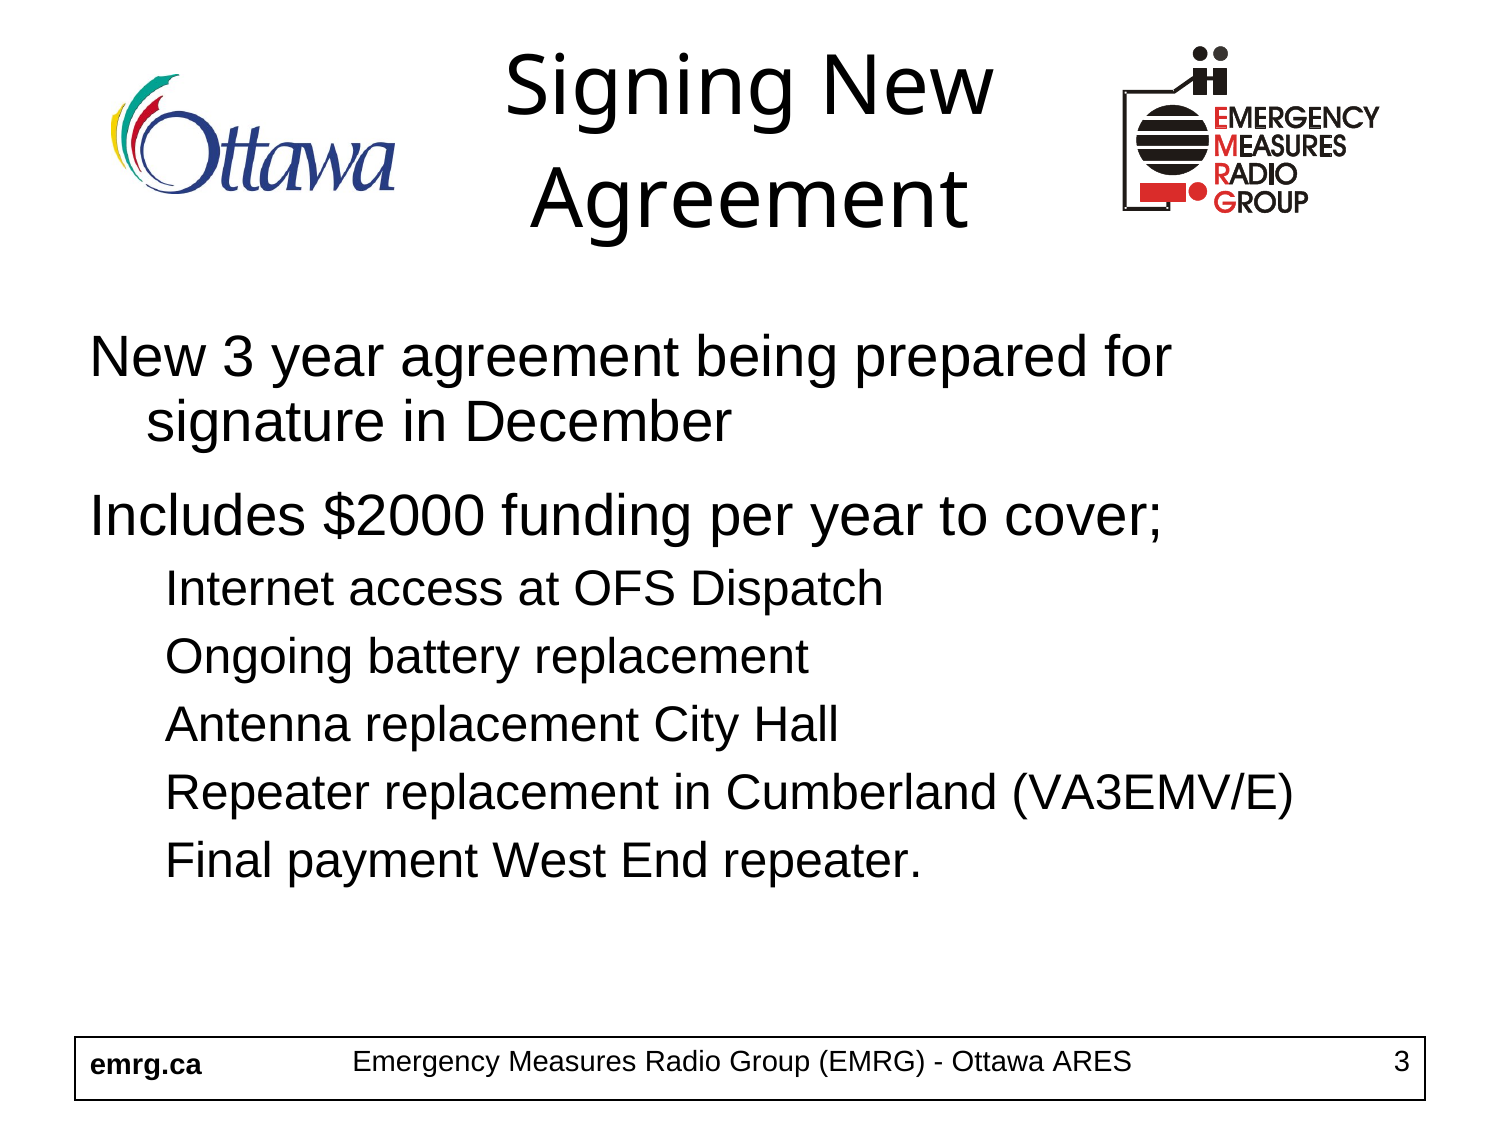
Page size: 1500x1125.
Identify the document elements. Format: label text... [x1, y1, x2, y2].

list New 3 year agreement being prepared for signature in December Includes $2000 funding per year to cover; Internet access at OFS Dispatch Ongoing battery replacement Antenna replacement City Hall Repeater replacement in Cumberland (VA3EMV/E) Final payment West End repeater. [75, 315, 1426, 996]
picture [111, 74, 395, 194]
picture [1122, 46, 1380, 214]
title Signing New Agreement [75, 31, 1426, 247]
